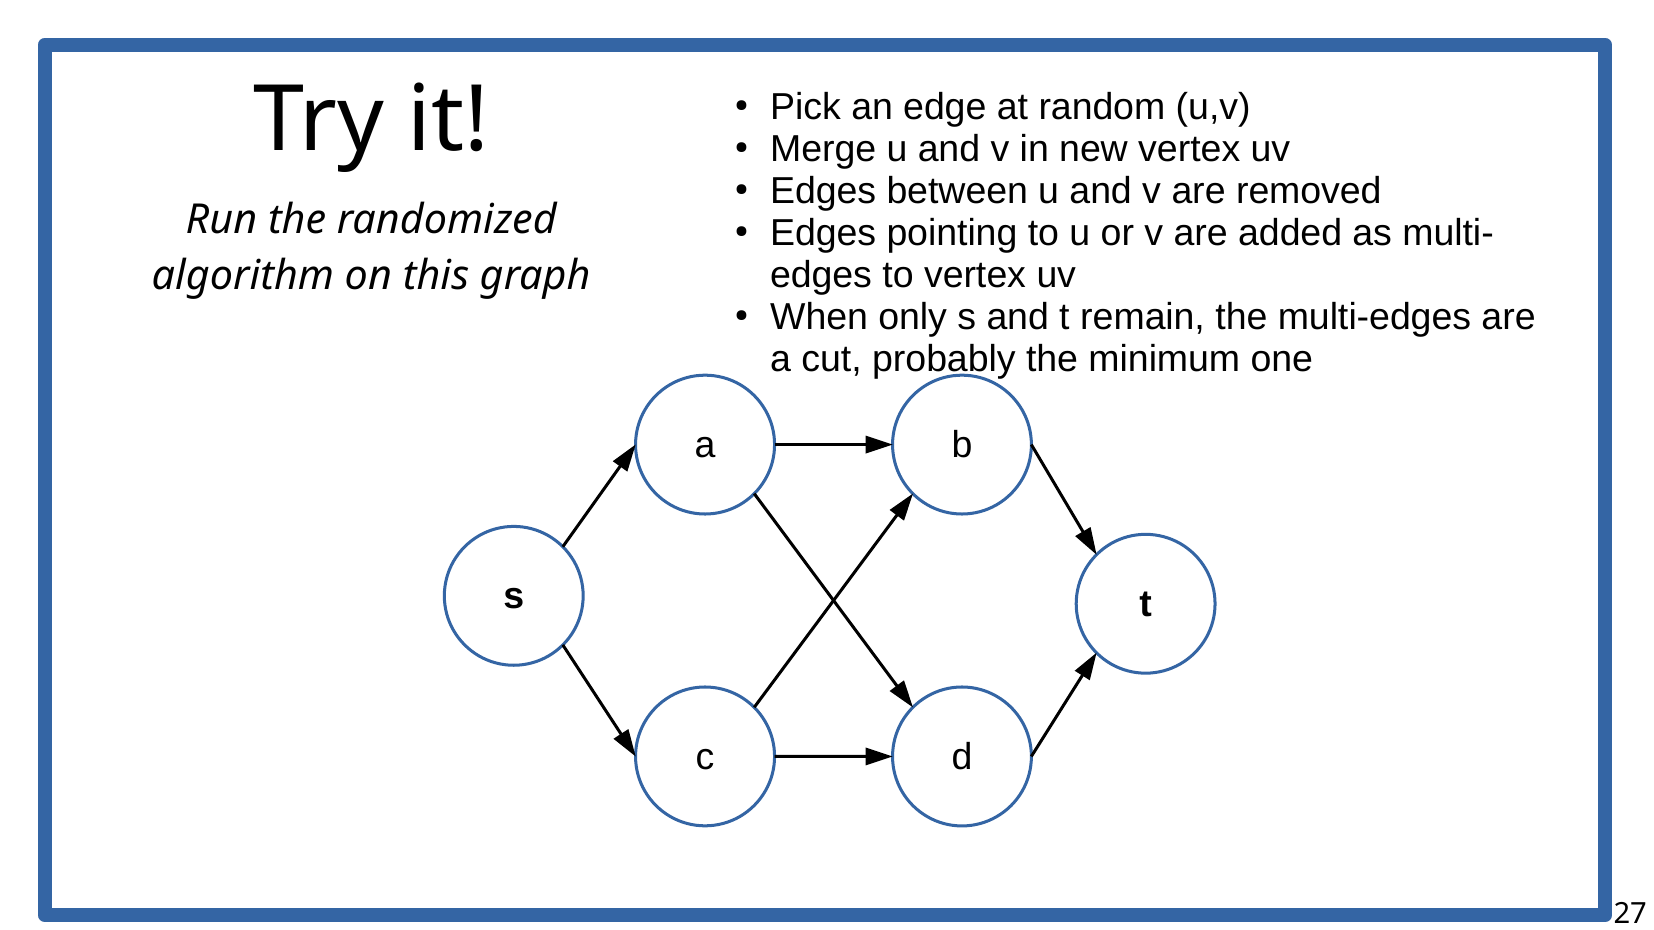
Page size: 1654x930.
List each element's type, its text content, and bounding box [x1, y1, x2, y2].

list Run the randomized algorithm on this graph [82, 189, 661, 305]
text_box a [635, 375, 775, 515]
text_box s [444, 526, 584, 666]
text_box c [635, 686, 775, 826]
title Try it! [82, 52, 661, 181]
text_box b [892, 375, 1032, 515]
text_box Pick an edge at random (u,v) Merge u and v in new vertex uv Edges between u and v are removed Edges pointing to u or v are added as multi-edges to vertex uv When only s and t remain, the multi-edges are a cut, probably the minimum one [720, 78, 1576, 376]
text_box t [1076, 534, 1216, 674]
text_box d [892, 686, 1032, 826]
